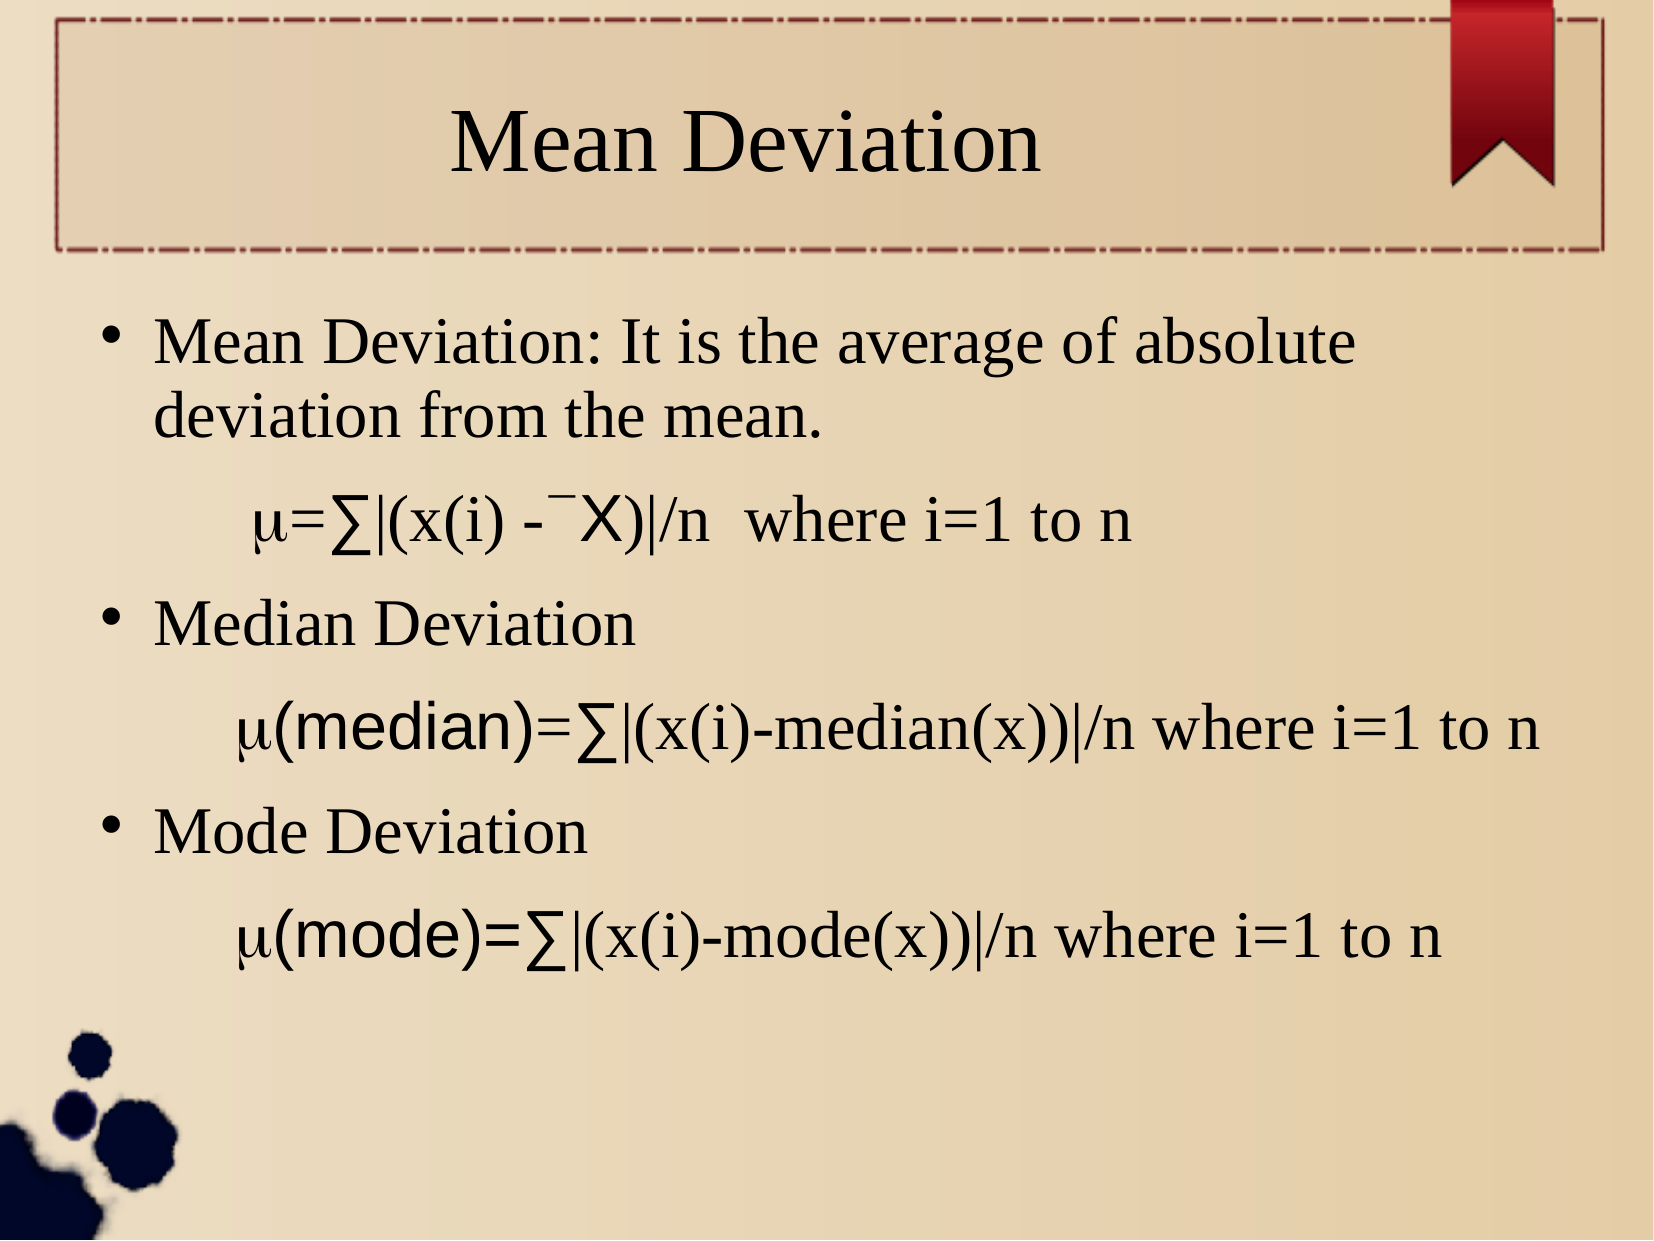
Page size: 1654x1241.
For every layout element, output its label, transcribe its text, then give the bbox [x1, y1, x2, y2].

title Mean Deviation [82, 47, 1412, 229]
picture [0, 0, 1654, 1240]
list Mean Deviation: It is the average of absolute deviation from the mean. =∑|(x(i) -X)|/n where i=1 to n Median Deviation (median)=∑|(x(i)-median(x))|/n where i=1 to n Mode Deviation (mode)=∑|(x(i)-mode(x))|/n where i=1 to n [82, 299, 1571, 1019]
